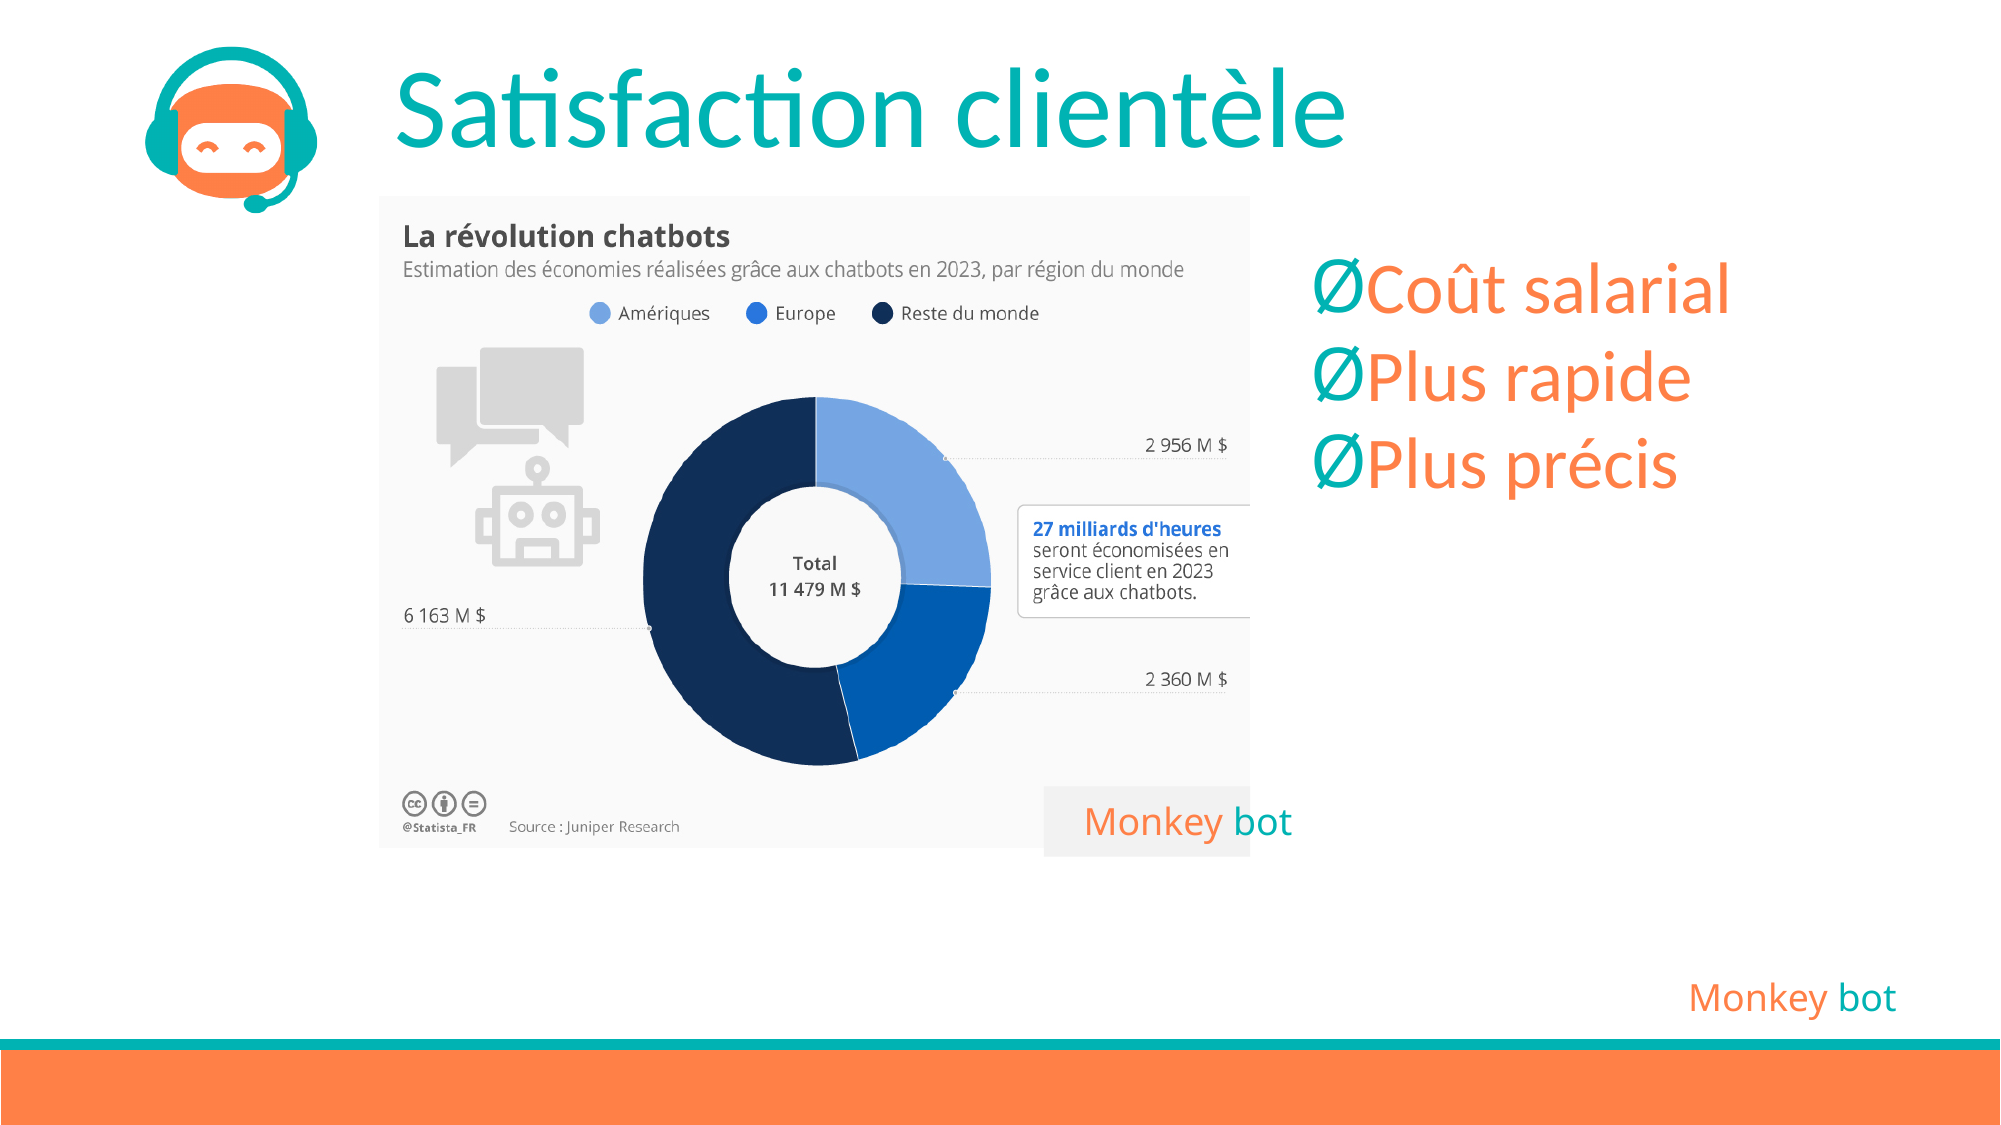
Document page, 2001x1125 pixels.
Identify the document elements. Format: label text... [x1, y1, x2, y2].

picture [127, 25, 335, 234]
text_box Monkey bot [922, 790, 1324, 852]
text_box Coût salarial Plus rapide Plus précis [1294, 233, 1921, 605]
text_box Monkey bot [1673, 966, 2000, 1028]
text_box Satisfaction clientèle [379, 25, 1653, 268]
text_box [1043, 786, 1251, 790]
picture [379, 268, 1250, 848]
